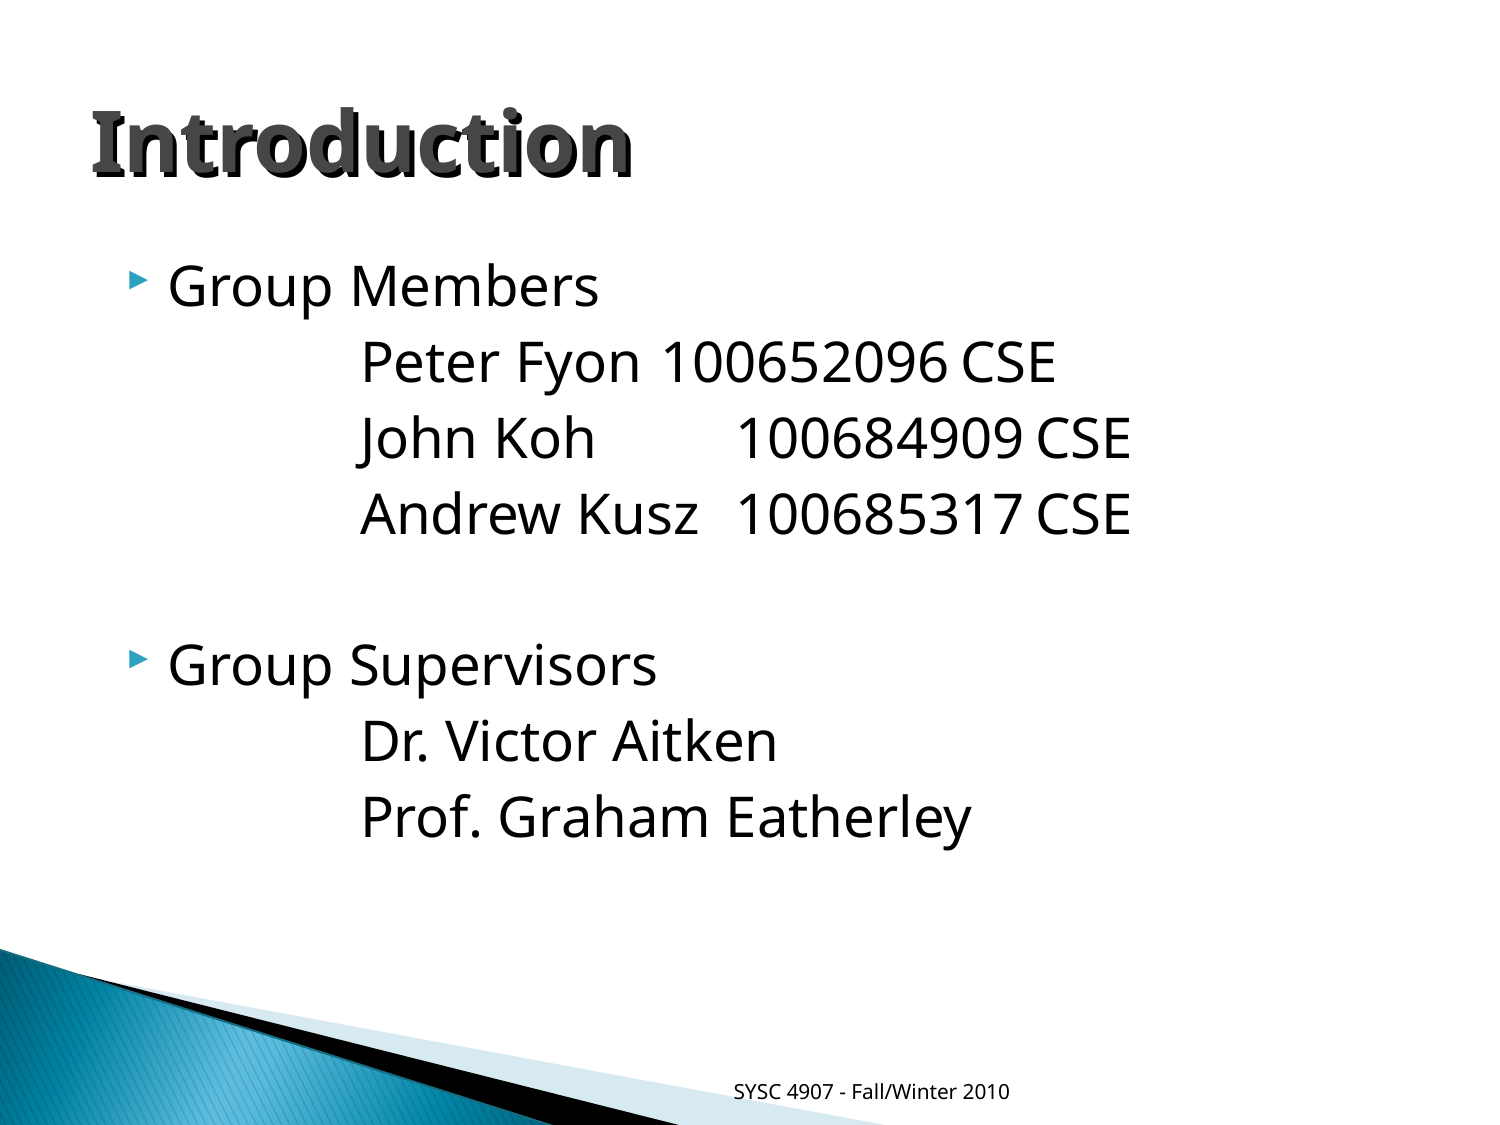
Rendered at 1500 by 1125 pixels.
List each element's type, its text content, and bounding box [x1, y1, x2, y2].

text_box SYSC 4907 - Fall/Winter 2010 [718, 1051, 1105, 1112]
list Group Members Peter Fyon 100652096 CSE John Koh 100684909 CSE Andrew Kusz 100685317 CSE Group Supervisors Dr. Victor Aitken Prof. Graham Eatherley [75, 243, 1426, 986]
title Introduction [75, 45, 1426, 233]
